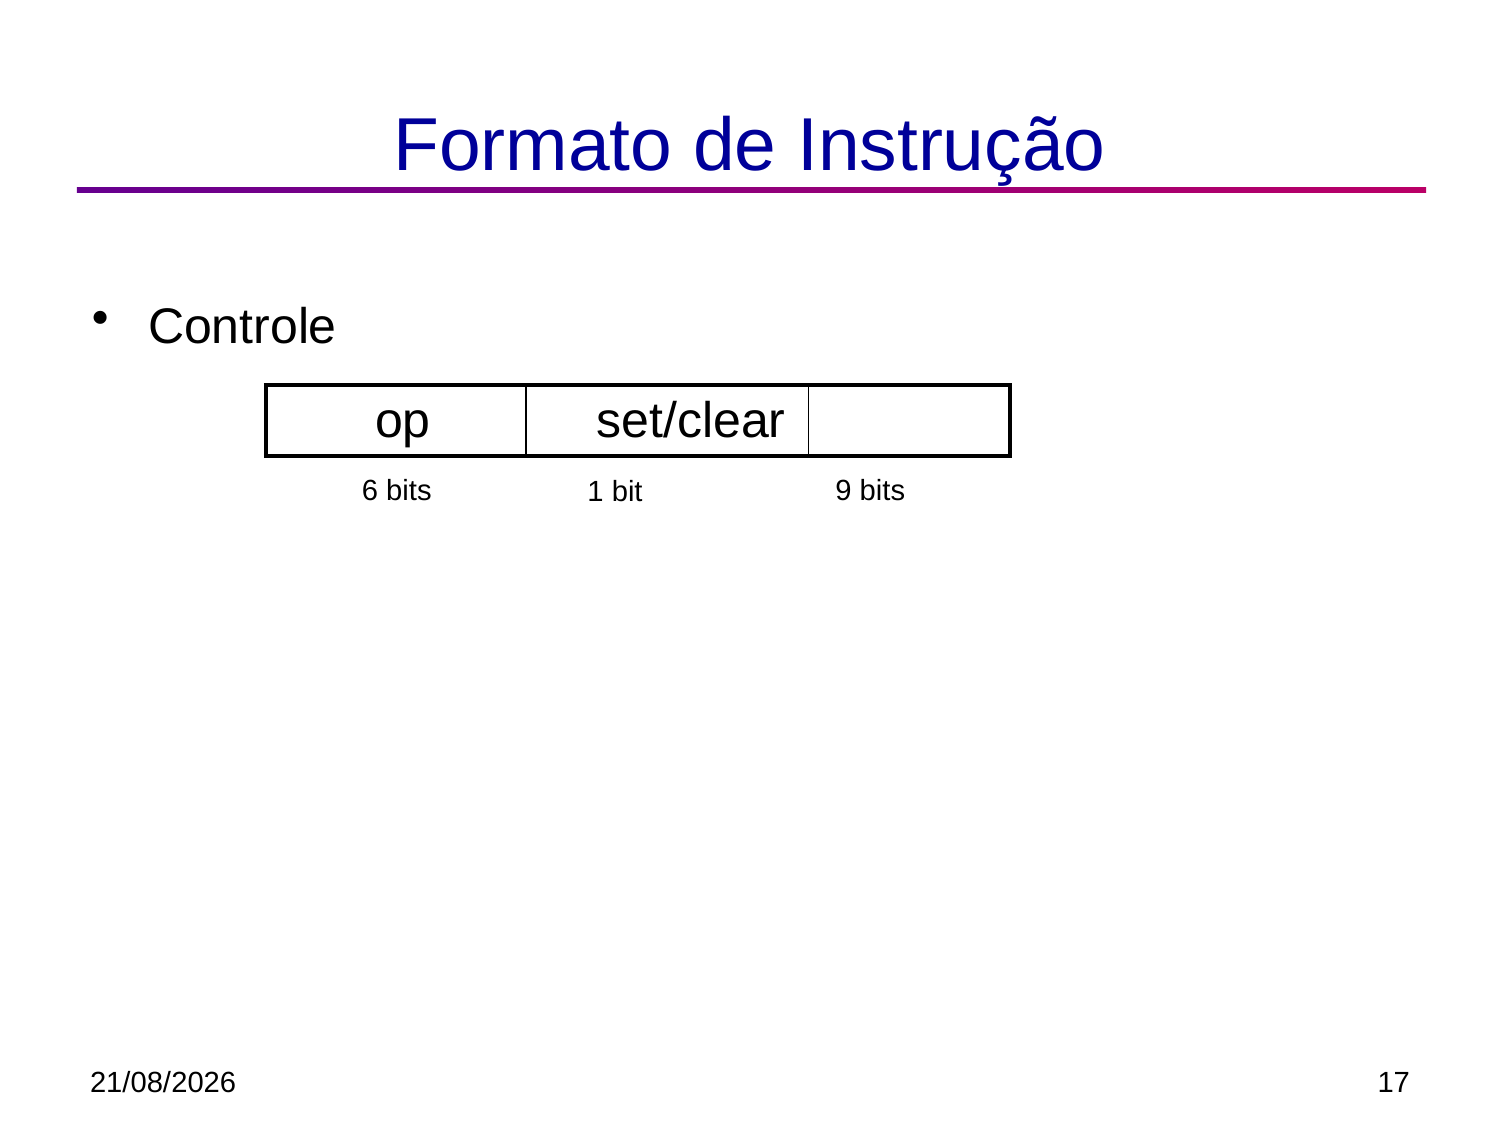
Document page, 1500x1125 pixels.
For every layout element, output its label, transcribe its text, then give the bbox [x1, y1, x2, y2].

title Formato de Instrução [76, 74, 1424, 193]
slide_number 15/05/2020 [75, 1055, 425, 1125]
table_header [809, 387, 1008, 454]
text_box 1 bit [572, 465, 714, 515]
slide_number <number> [1074, 1055, 1425, 1125]
list Controle [76, 215, 1424, 1019]
table_header op [268, 387, 525, 454]
text_box 9 bits [820, 463, 921, 514]
text_box 6 bits [347, 463, 447, 514]
table_header set/clear [527, 387, 808, 454]
